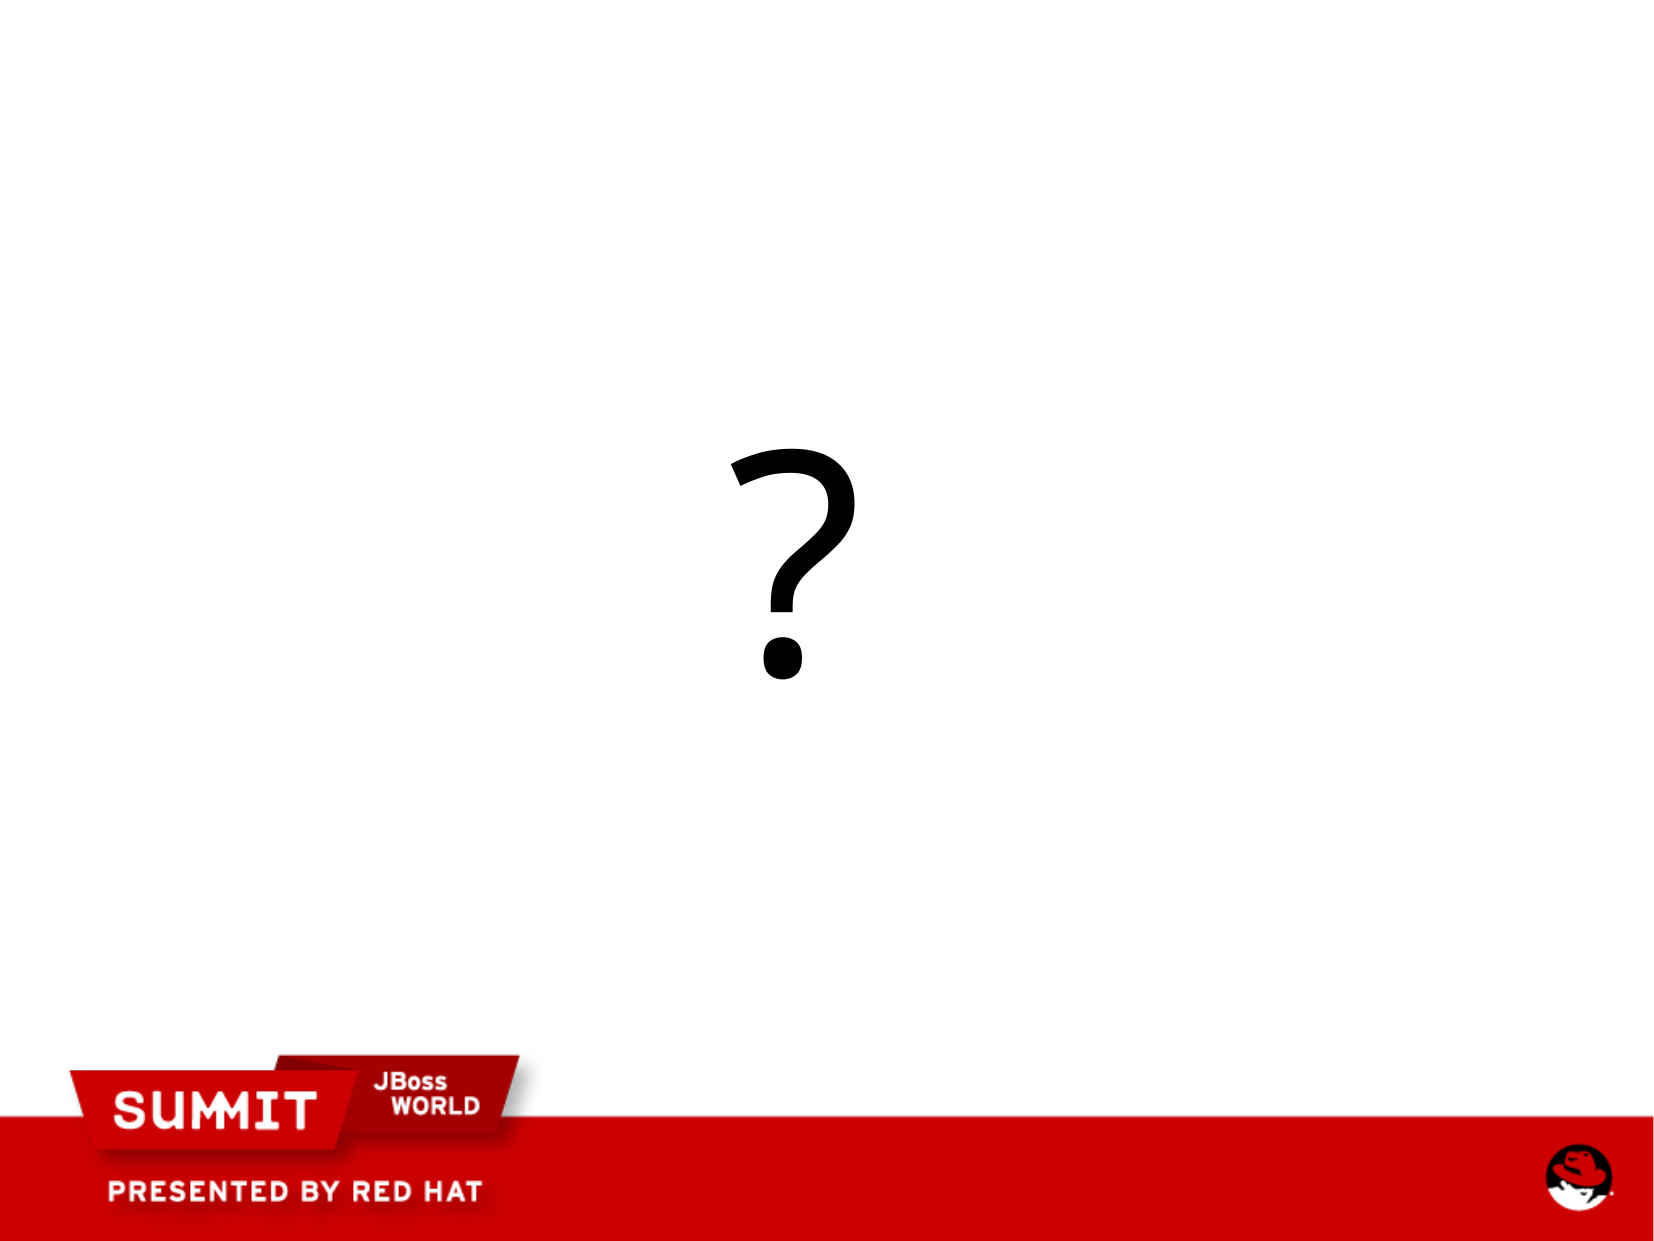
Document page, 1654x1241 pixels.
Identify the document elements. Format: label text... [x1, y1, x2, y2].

picture [0, 1043, 1654, 1241]
text_box ? [712, 334, 1276, 938]
